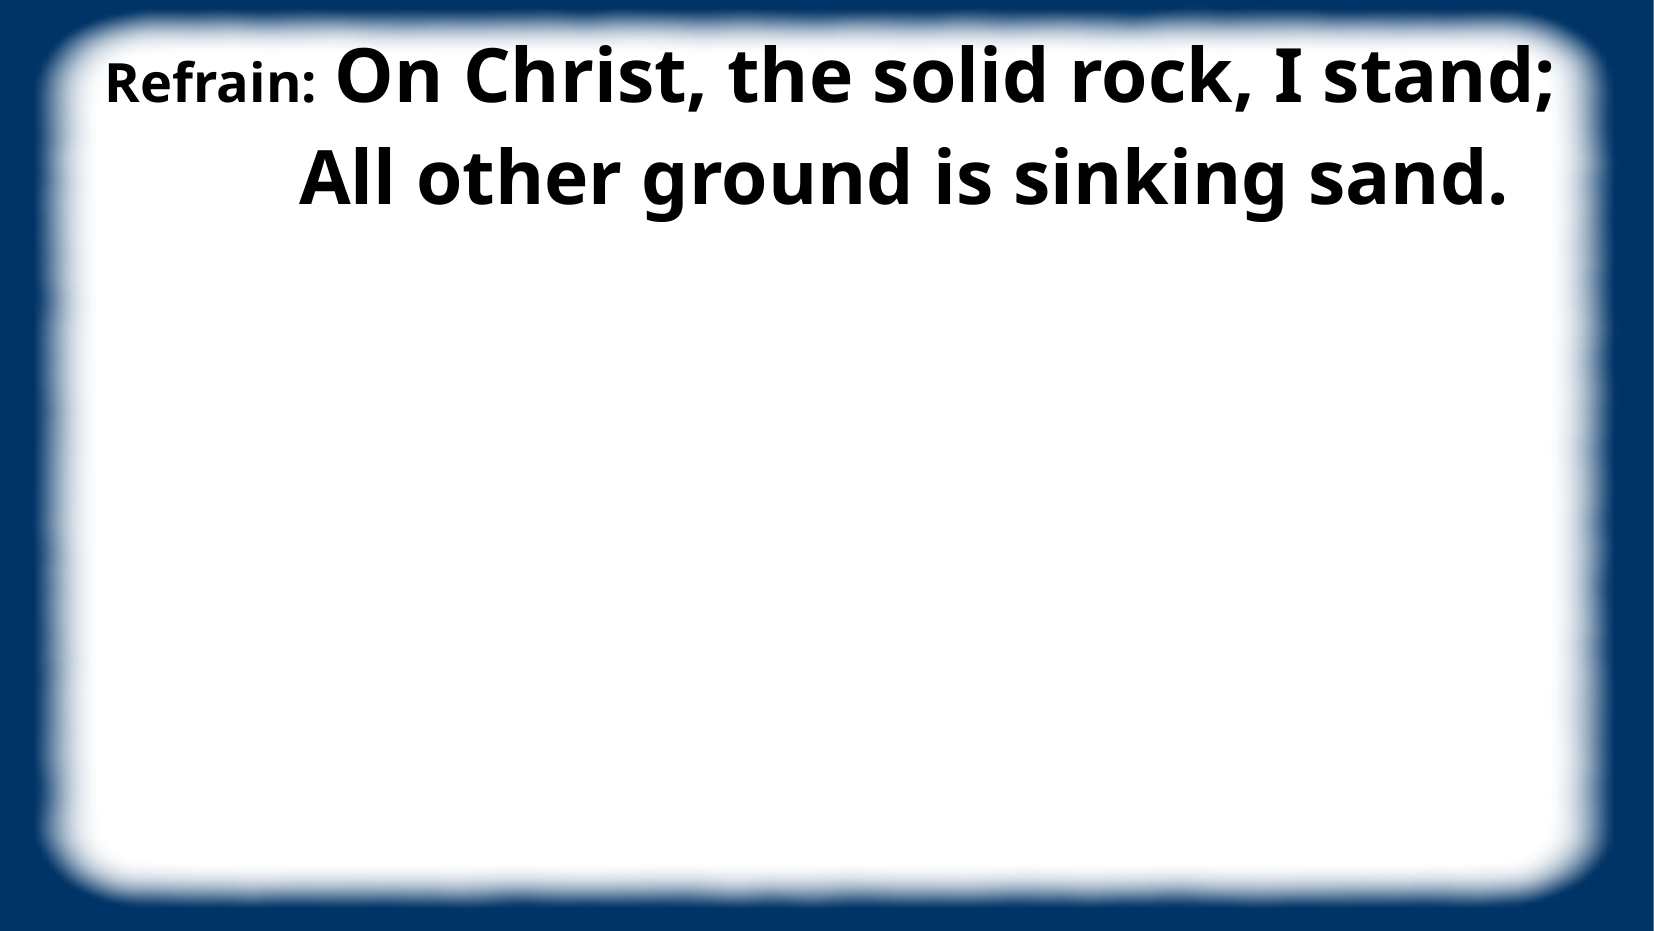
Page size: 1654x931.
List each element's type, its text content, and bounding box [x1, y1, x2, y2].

picture [0, 0, 1654, 931]
text_box Refrain: On Christ, the solid rock, I stand; All other ground is sinking sand. [90, 15, 1576, 230]
